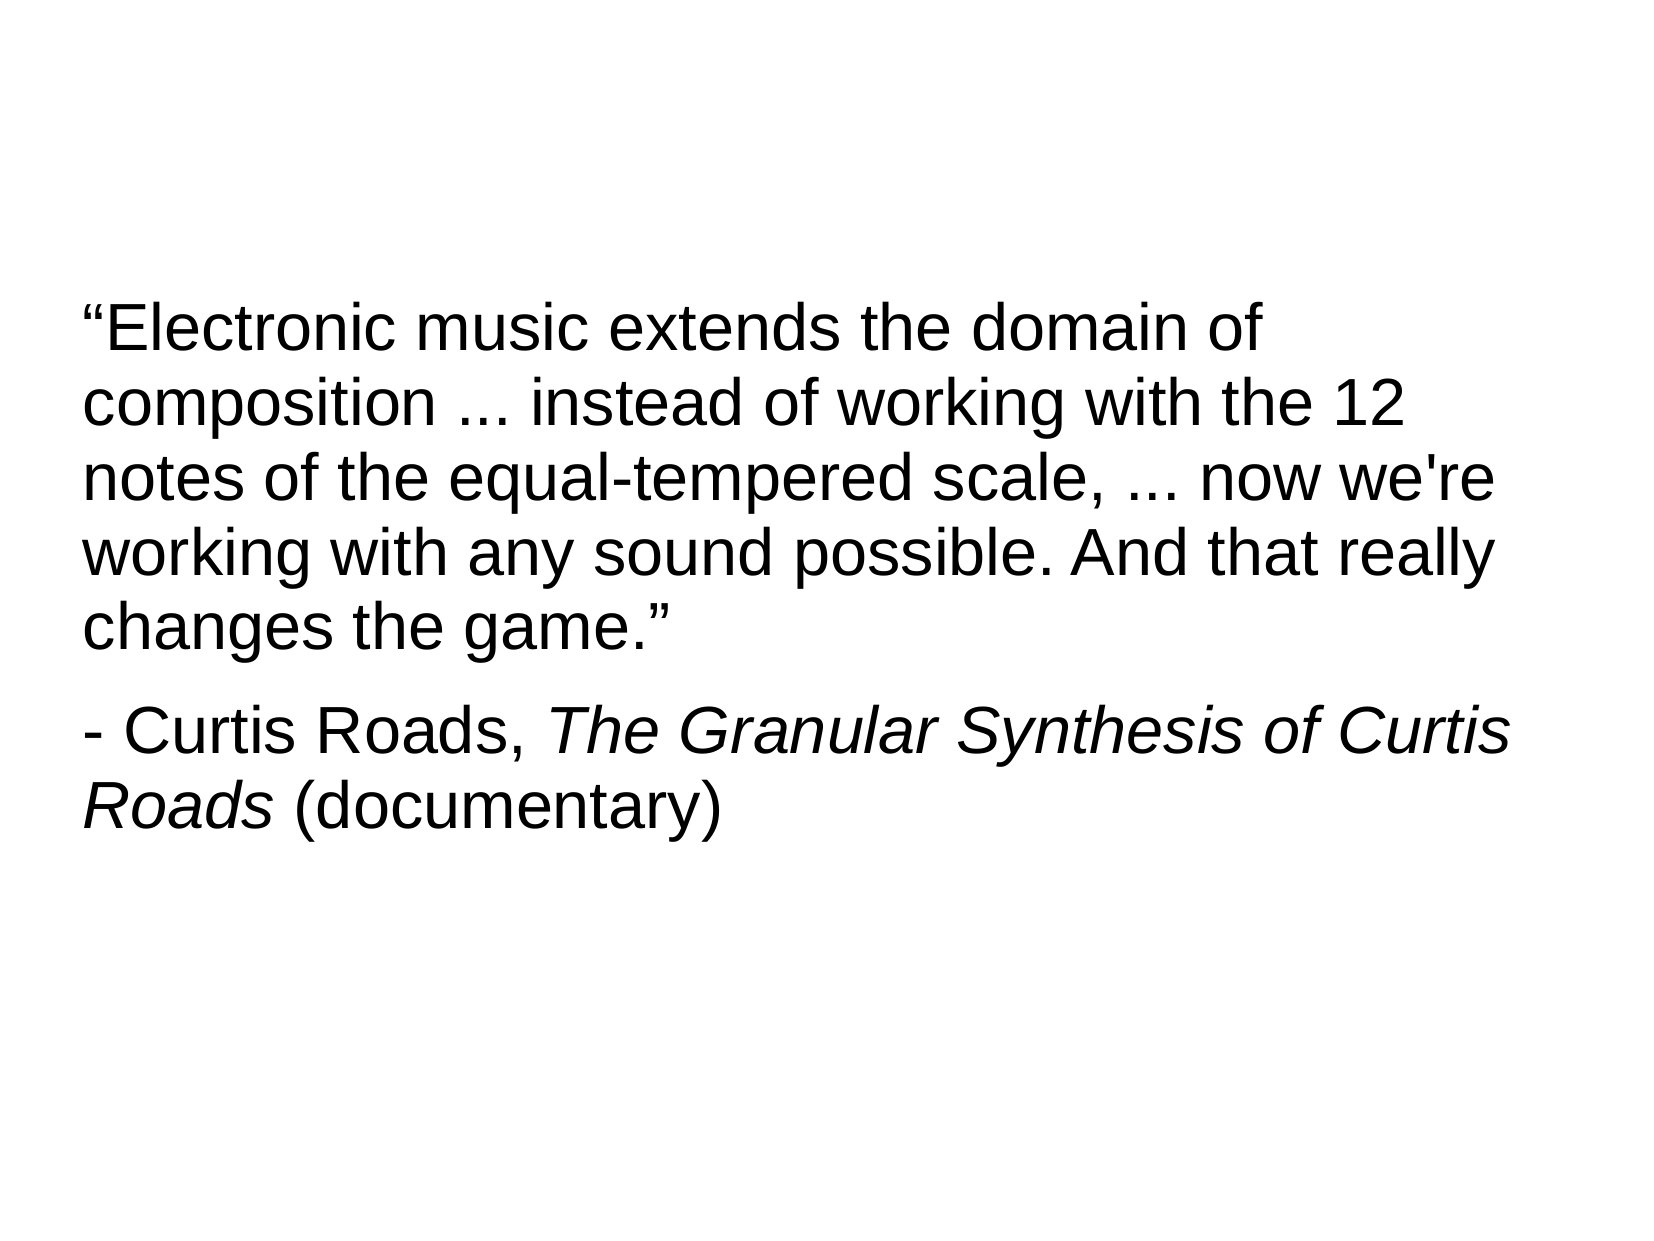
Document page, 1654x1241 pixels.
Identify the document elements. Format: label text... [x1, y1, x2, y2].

list “Electronic music extends the domain of composition ... instead of working with the 12 notes of the equal-tempered scale, ... now we're working with any sound possible. And that really changes the game.” - Curtis Roads, The Granular Synthesis of Curtis Roads (documentary) [82, 290, 1538, 1010]
